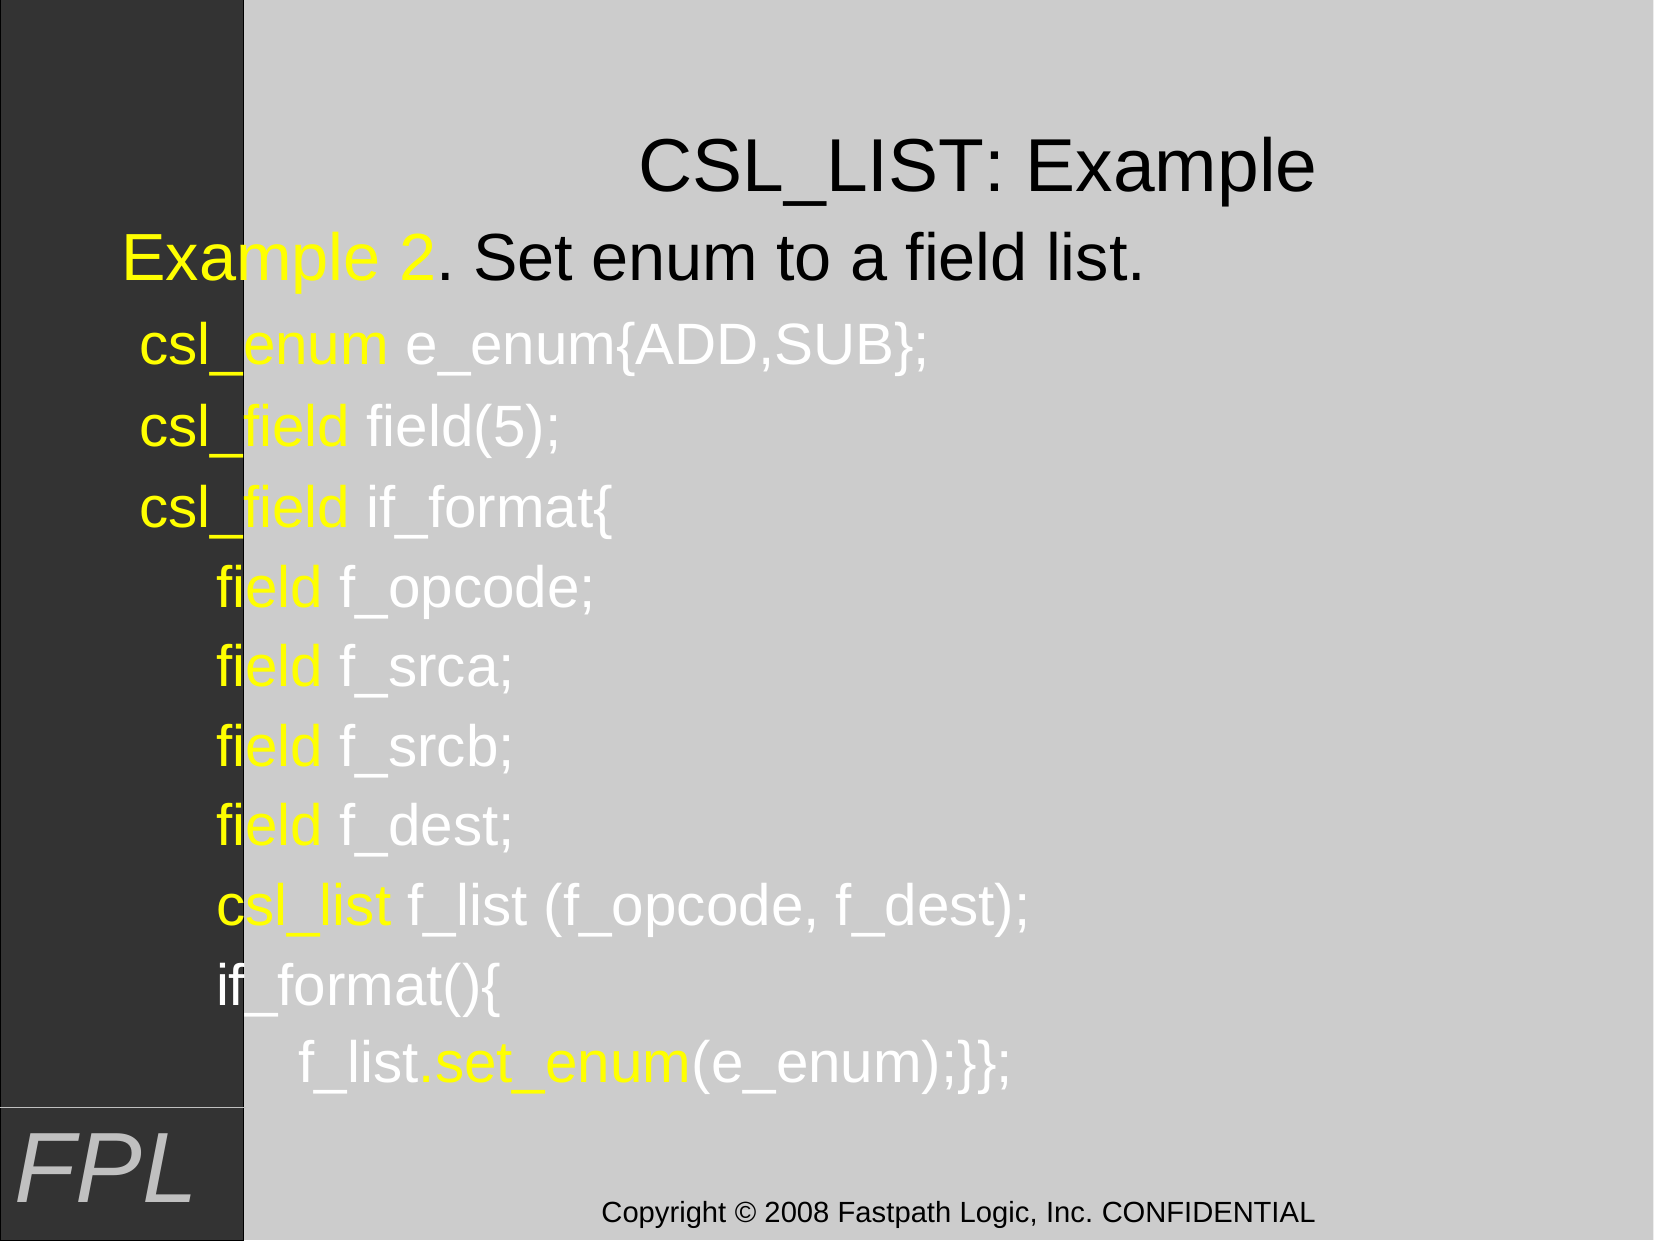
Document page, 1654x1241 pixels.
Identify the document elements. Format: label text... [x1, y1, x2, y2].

list Example 2. Set enum to a field list. csl_enum e_enum{ADD,SUB}; csl_field field(5); csl_field if_format{ field f_opcode; field f_srca; field f_srcb; field f_dest; csl_list f_list (f_opcode, f_dest); if_format(){ f_list.set_enum(e_enum);}}; [121, 220, 1561, 1133]
title CSL_LIST: Example [427, 57, 1530, 220]
